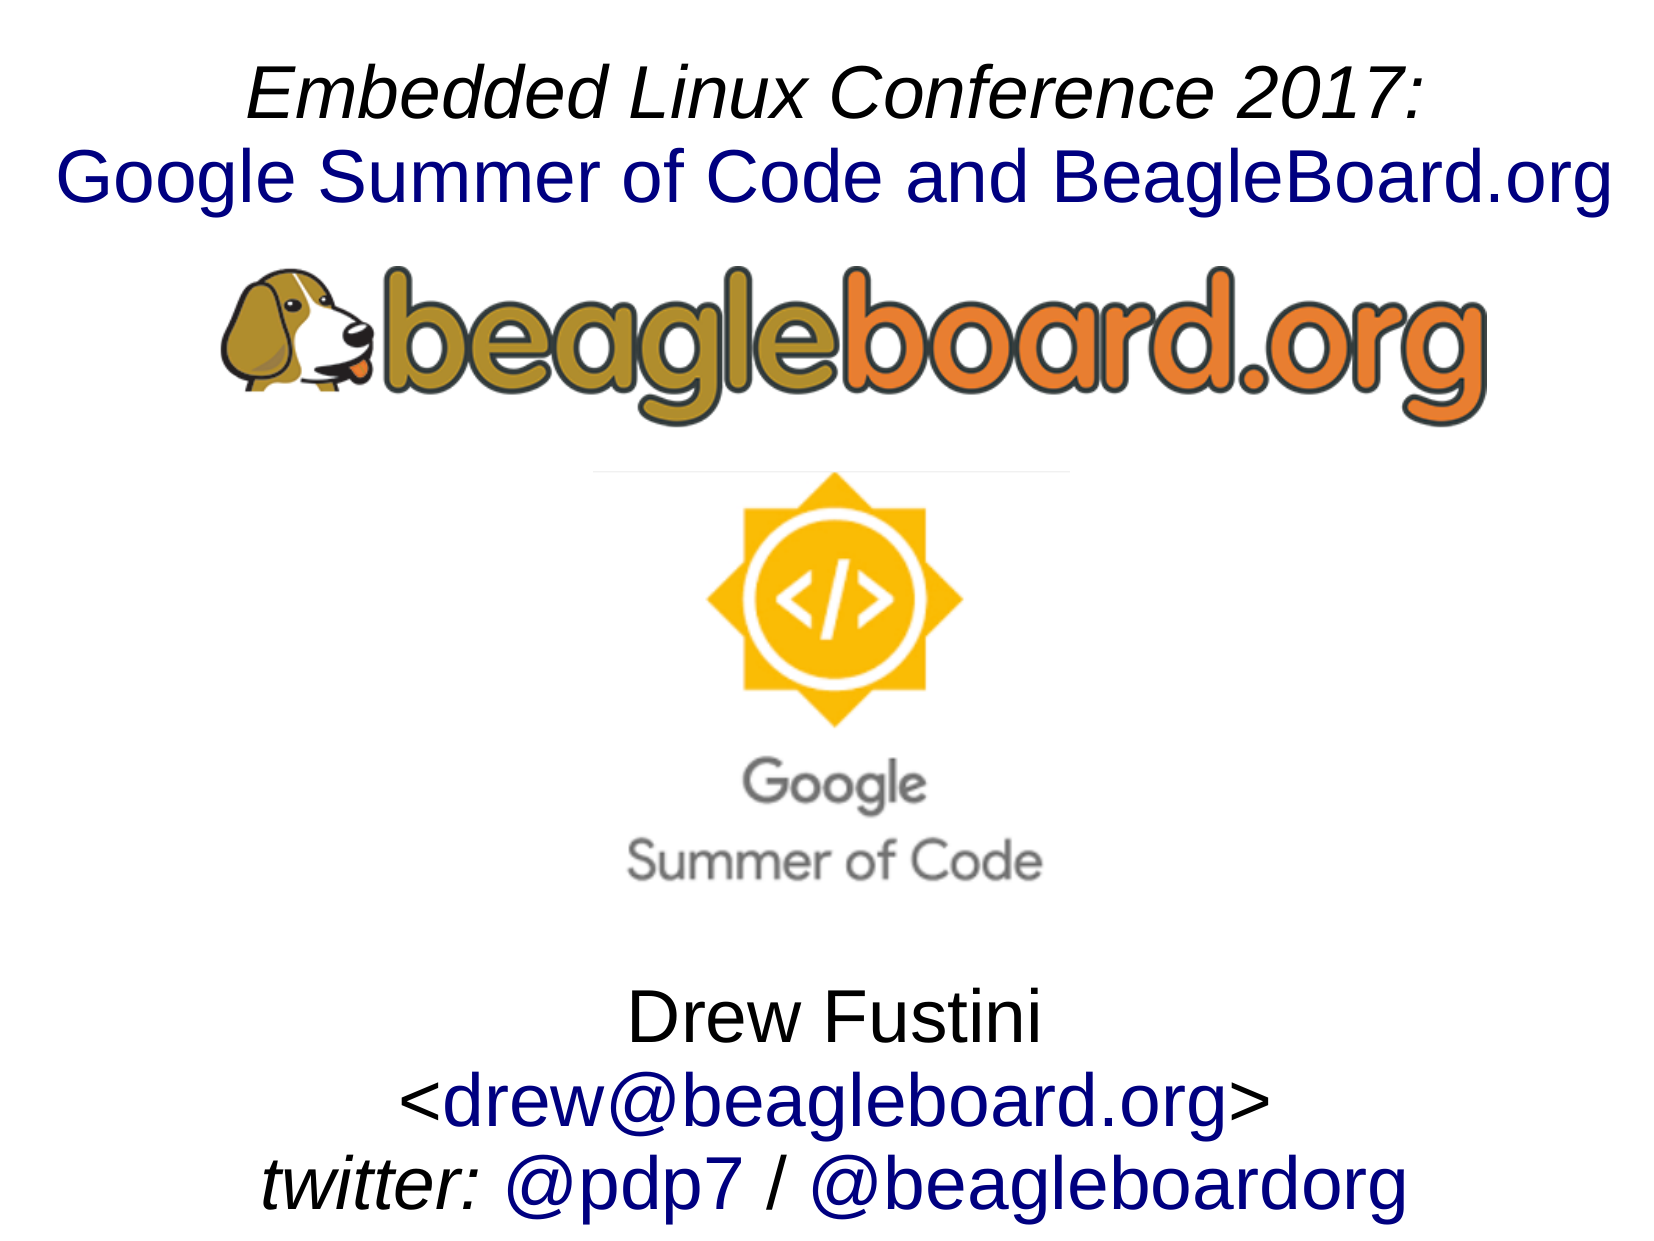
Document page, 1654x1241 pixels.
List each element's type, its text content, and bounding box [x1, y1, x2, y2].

text_box Embedded Linux Conference 2017: Google Summer of Code and BeagleBoard.org Drew Fustini <drew@beagleboard.org> twitter: @pdp7 / @beagleboardorg [40, 43, 1631, 1234]
